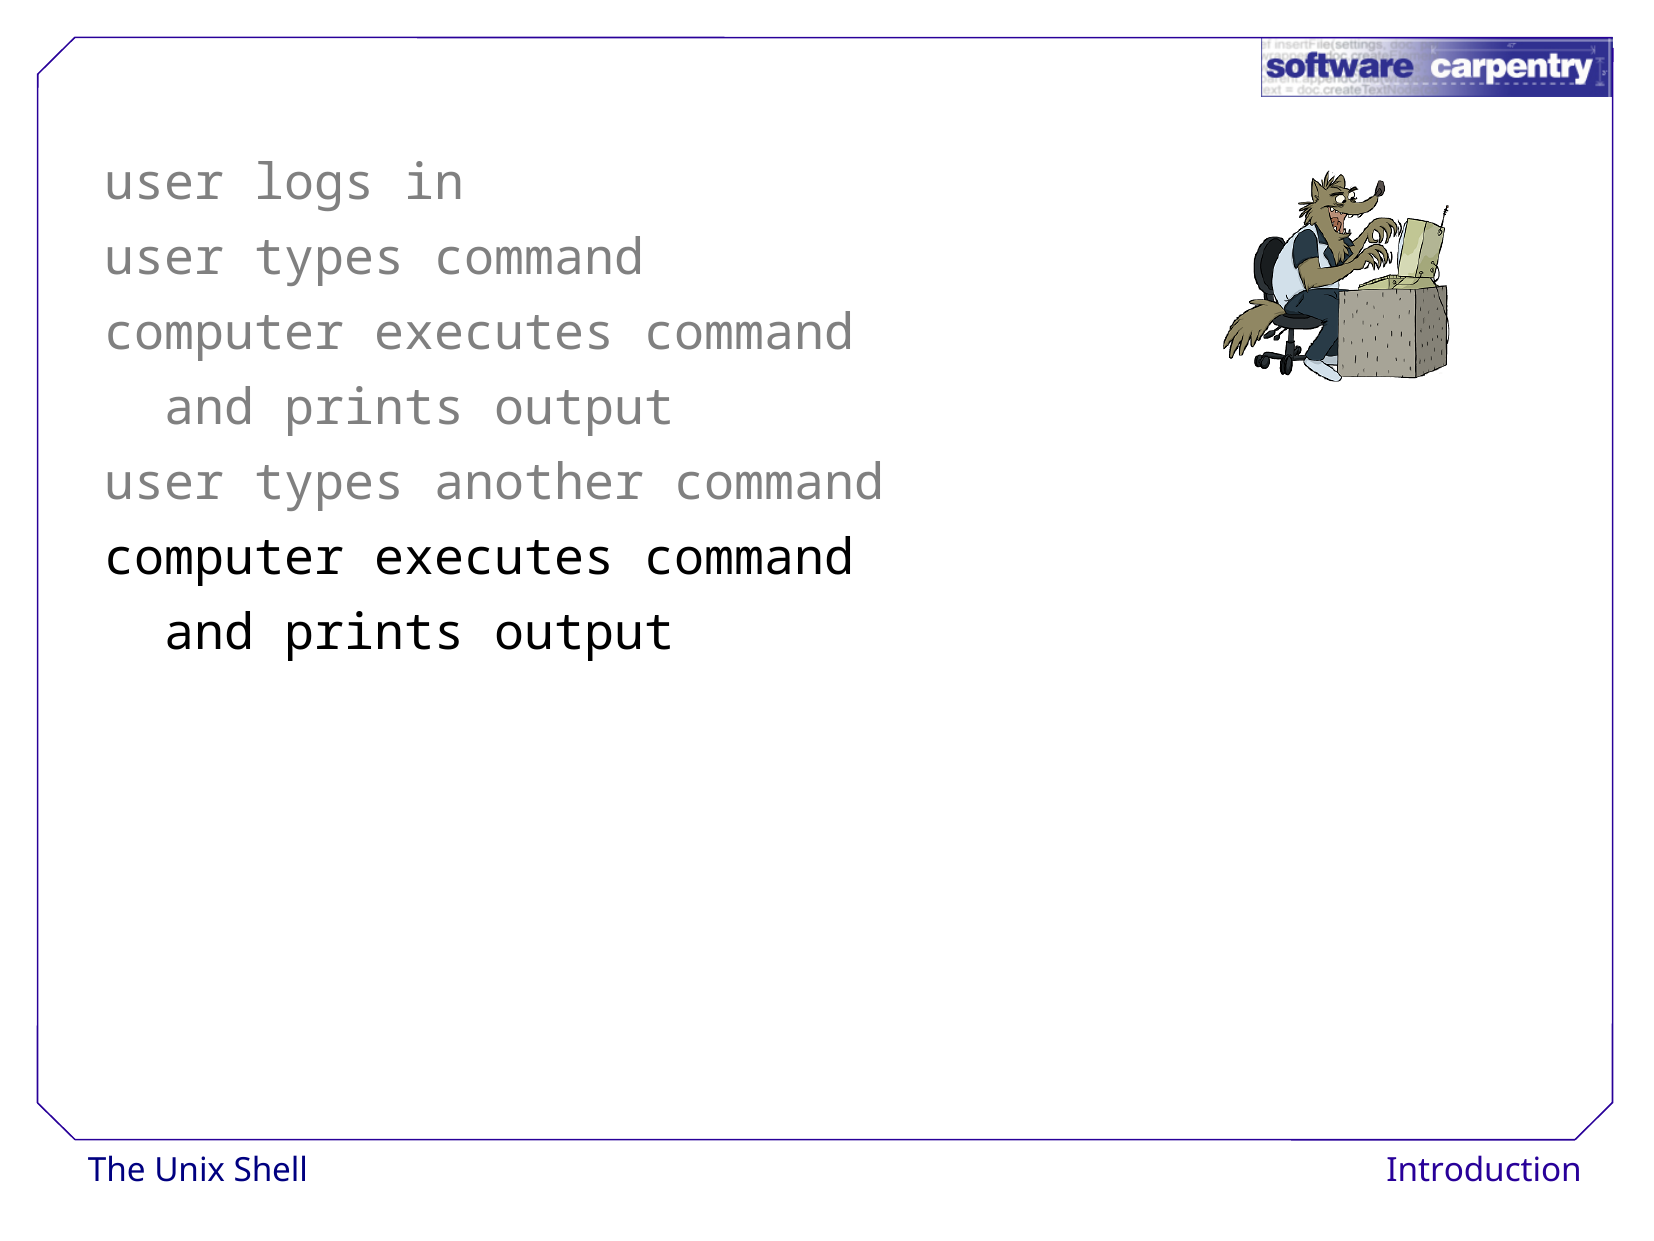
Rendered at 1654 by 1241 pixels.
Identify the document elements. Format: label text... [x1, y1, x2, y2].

picture [1214, 156, 1469, 402]
picture [1261, 39, 1613, 97]
text_box user logs in user types command computer executes command and prints output user types another command computer executes command and prints output [89, 126, 780, 838]
